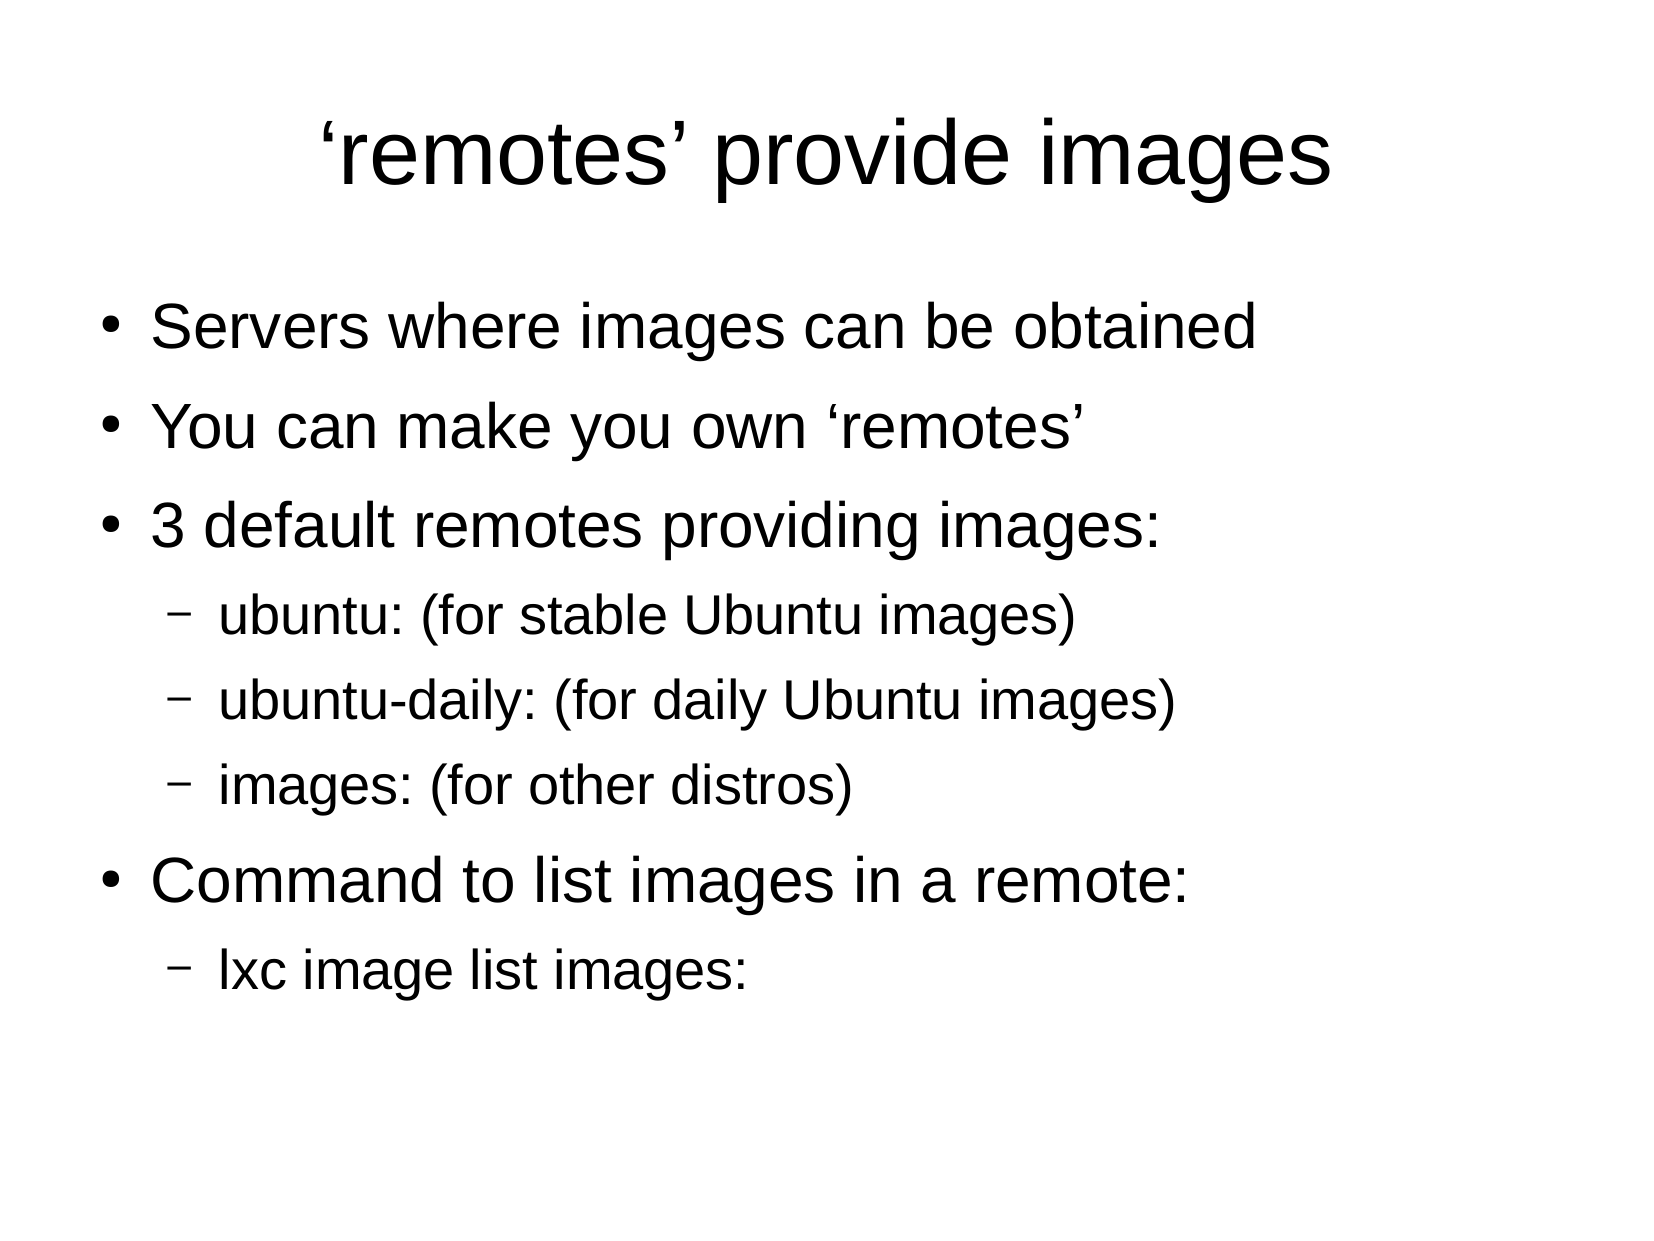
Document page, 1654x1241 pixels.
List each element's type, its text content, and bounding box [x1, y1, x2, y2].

list Servers where images can be obtained You can make you own ‘remotes’ 3 default remotes providing images: ubuntu: (for stable Ubuntu images) ubuntu-daily: (for daily Ubuntu images) images: (for other distros) Command to list images in a remote: lxc image list images: [82, 290, 1571, 1010]
title ‘remotes’ provide images [82, 49, 1571, 257]
